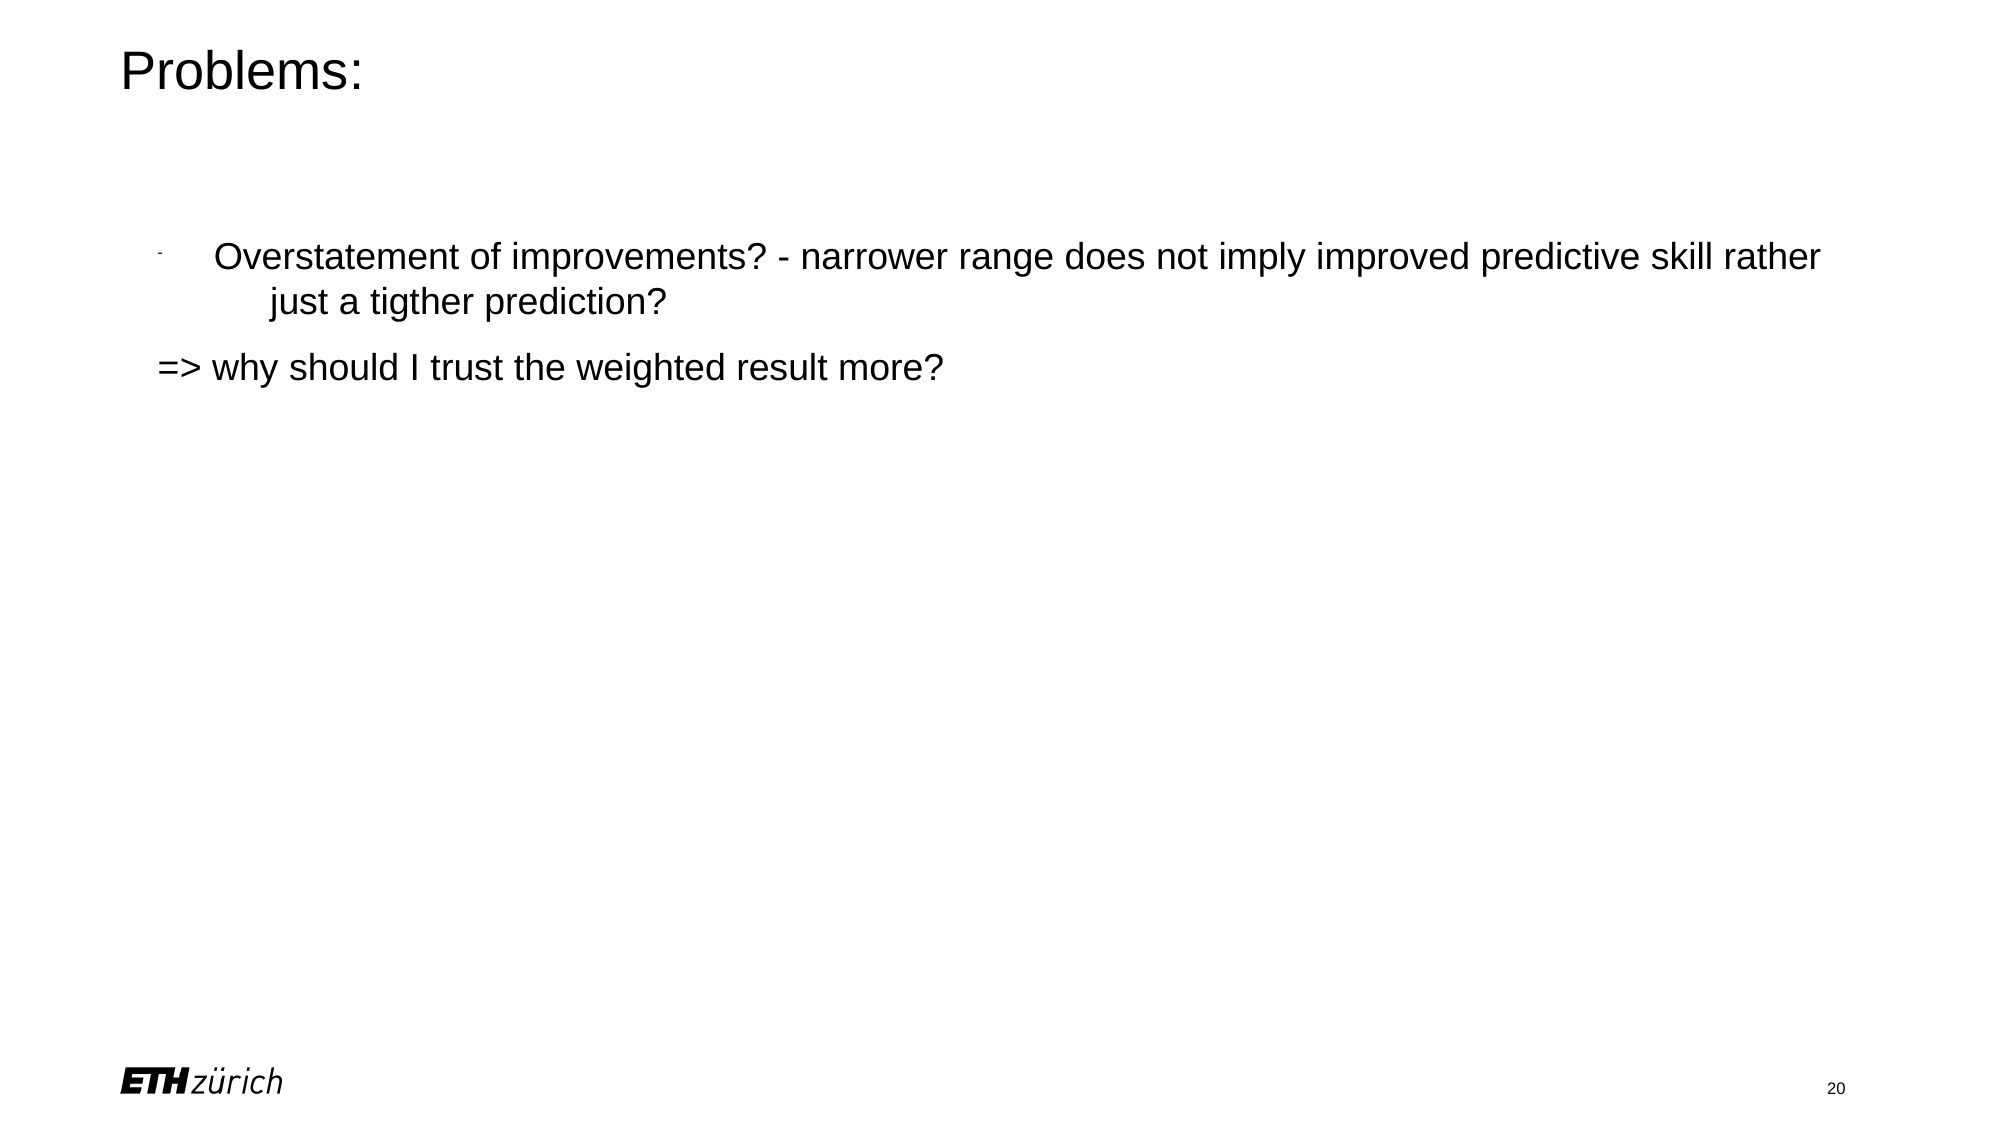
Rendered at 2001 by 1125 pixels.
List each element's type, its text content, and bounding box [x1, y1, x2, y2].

title Problems: [120, 42, 1880, 191]
slide_number 20 [1827, 1069, 1880, 1106]
list Overstatement of improvements? - narrower range does not imply improved predictive skill rather just a tigther prediction? => why should I trust the weighted result more? [120, 231, 1880, 1000]
